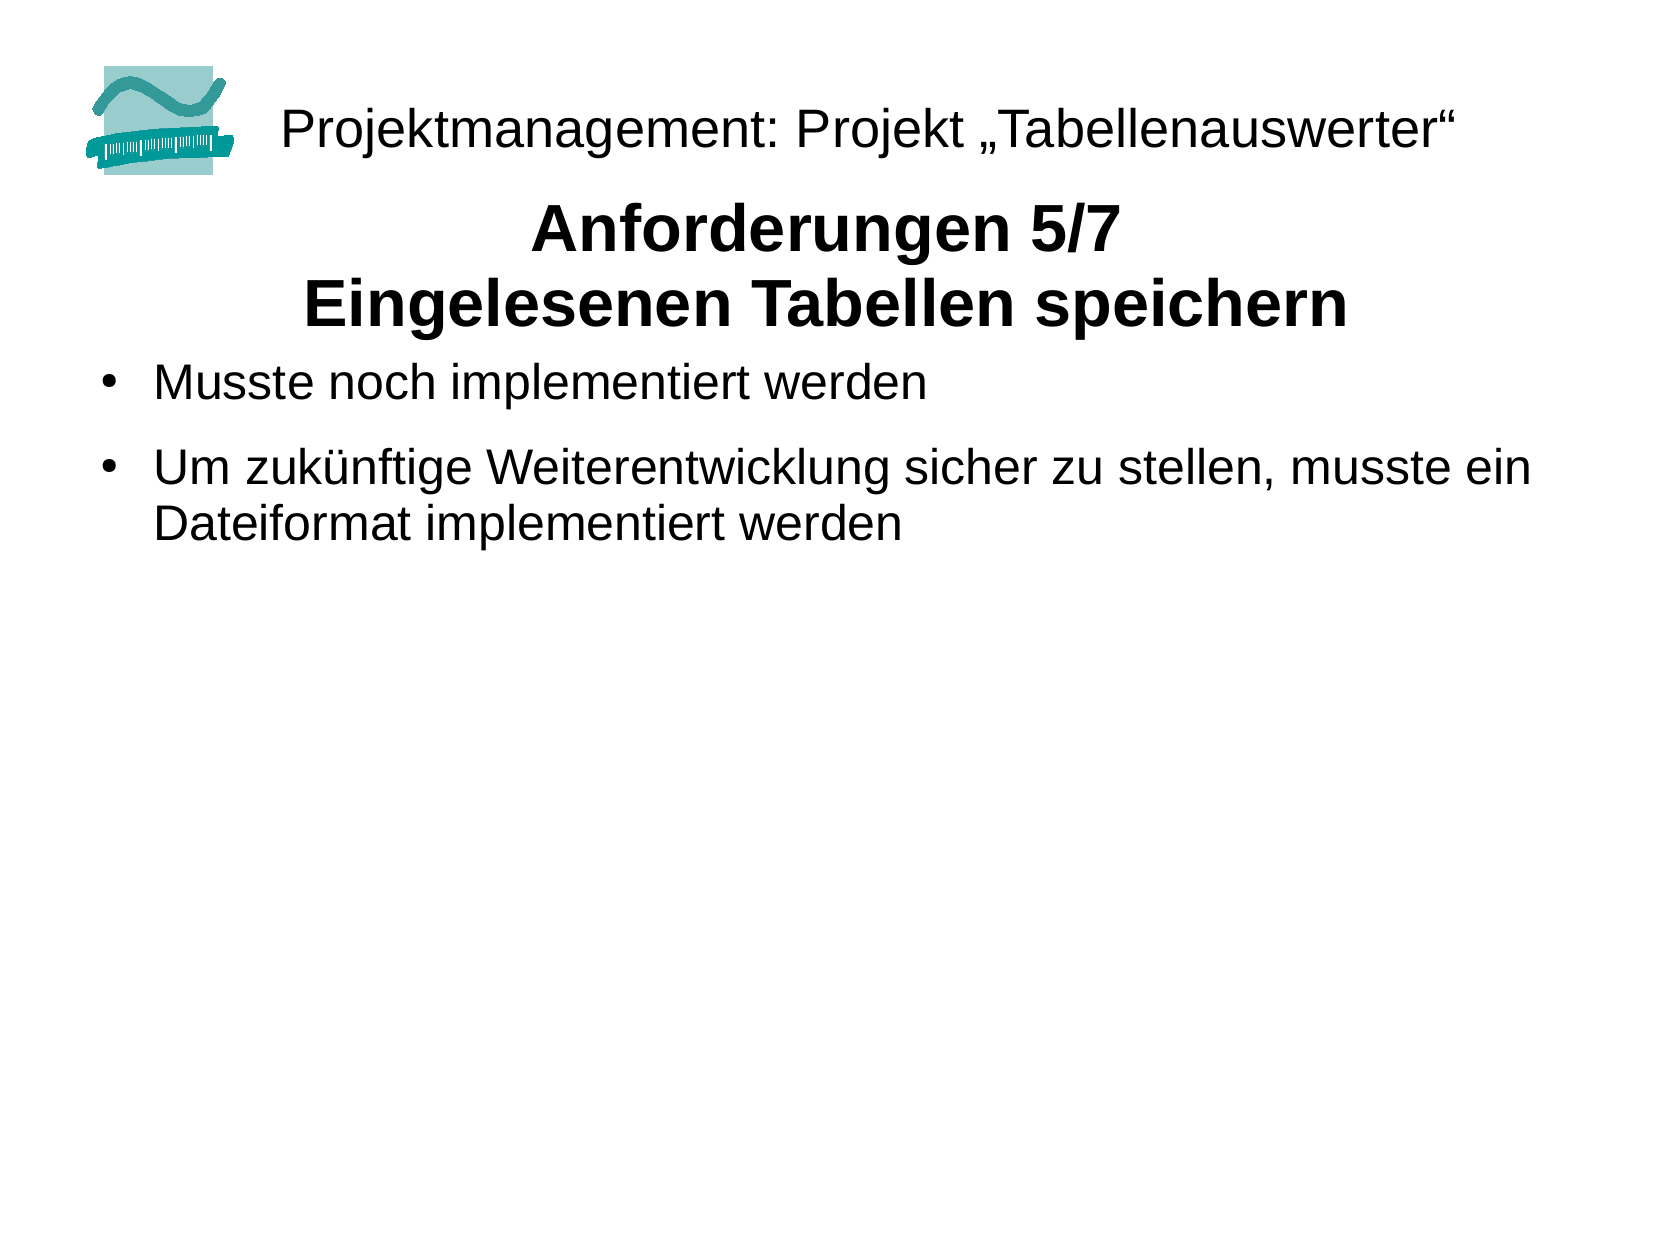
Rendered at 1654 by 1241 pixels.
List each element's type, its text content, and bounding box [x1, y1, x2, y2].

list Musste noch implementiert werden Um zukünftige Weiterentwicklung sicher zu stellen, musste ein Dateiformat implementiert werden [82, 354, 1571, 1123]
picture [84, 58, 237, 179]
title Anforderungen 5/7 Eingelesenen Tabellen speichern [88, 190, 1565, 341]
